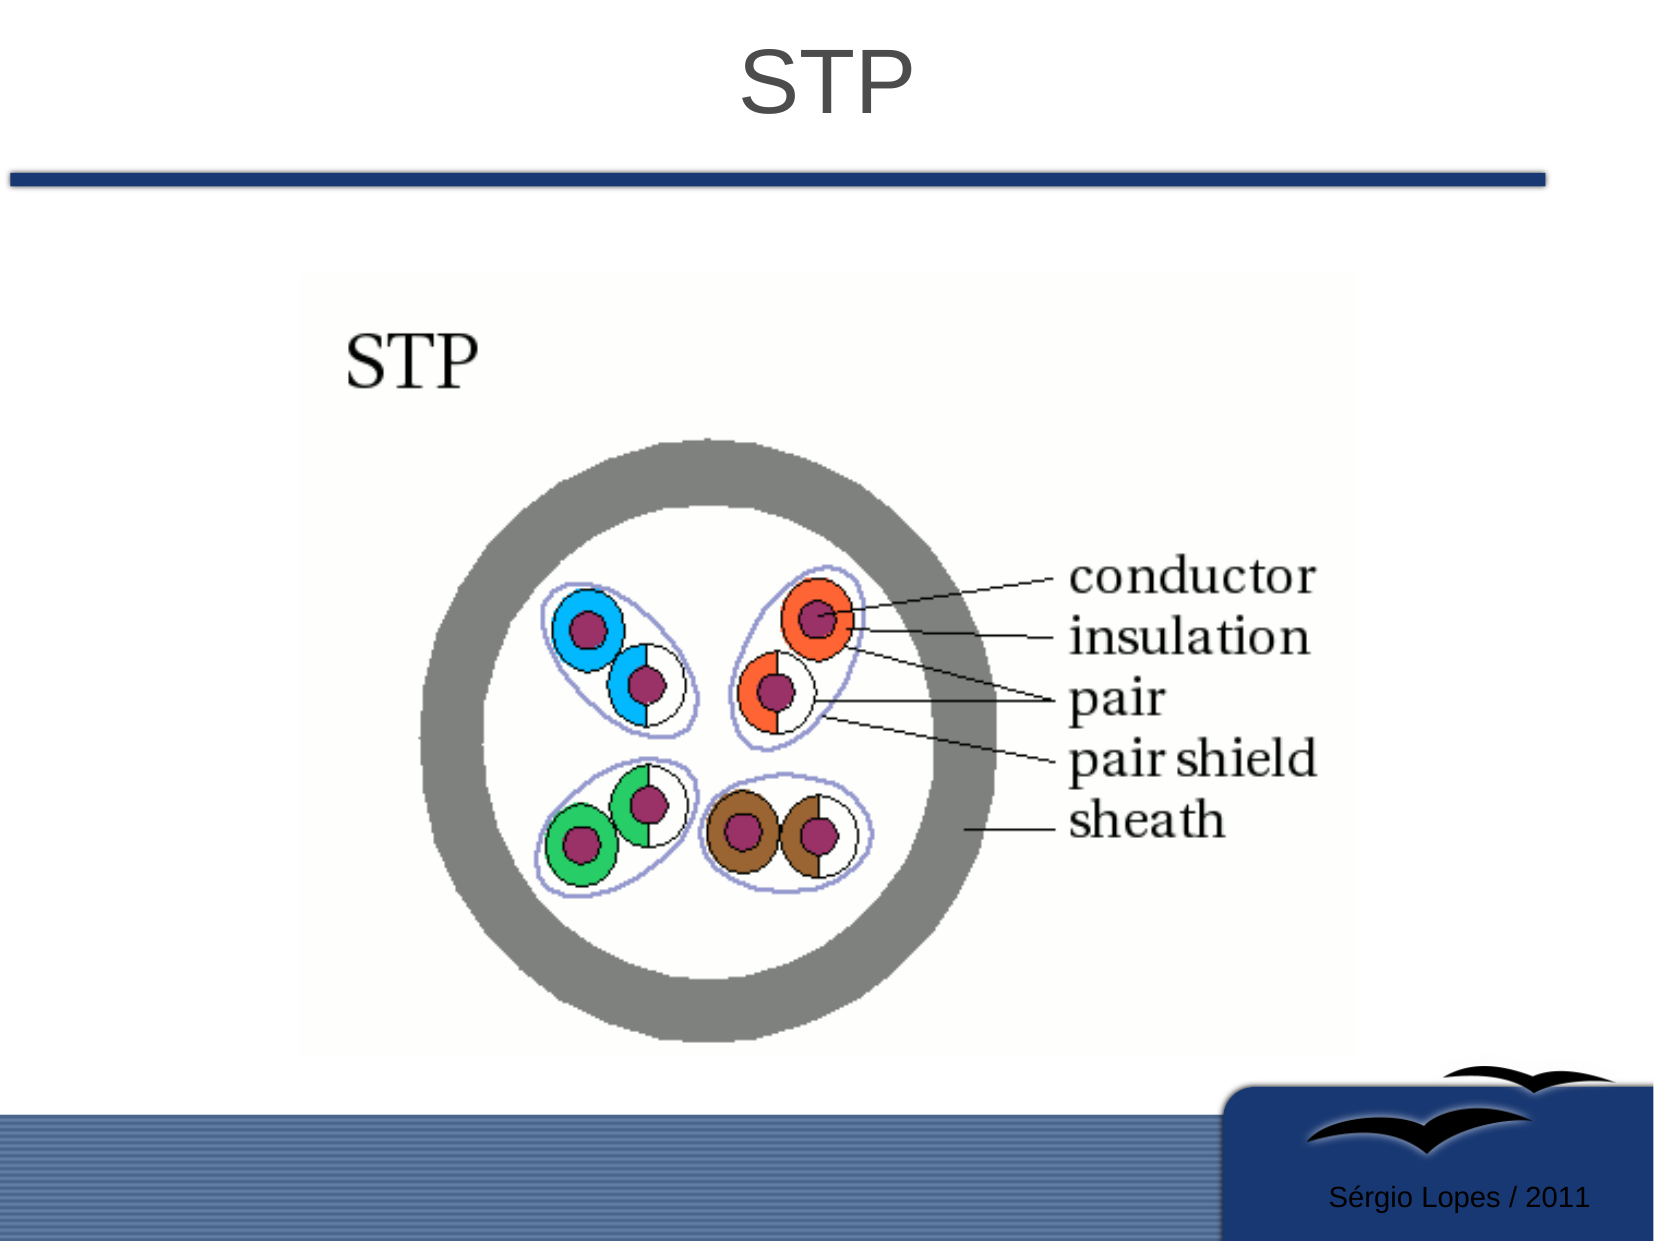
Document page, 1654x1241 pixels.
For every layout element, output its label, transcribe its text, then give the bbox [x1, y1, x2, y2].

picture [0, 0, 1654, 1241]
text_box Sérgio Lopes / 2011 [1328, 1181, 1588, 1214]
title STP [121, 0, 1534, 164]
